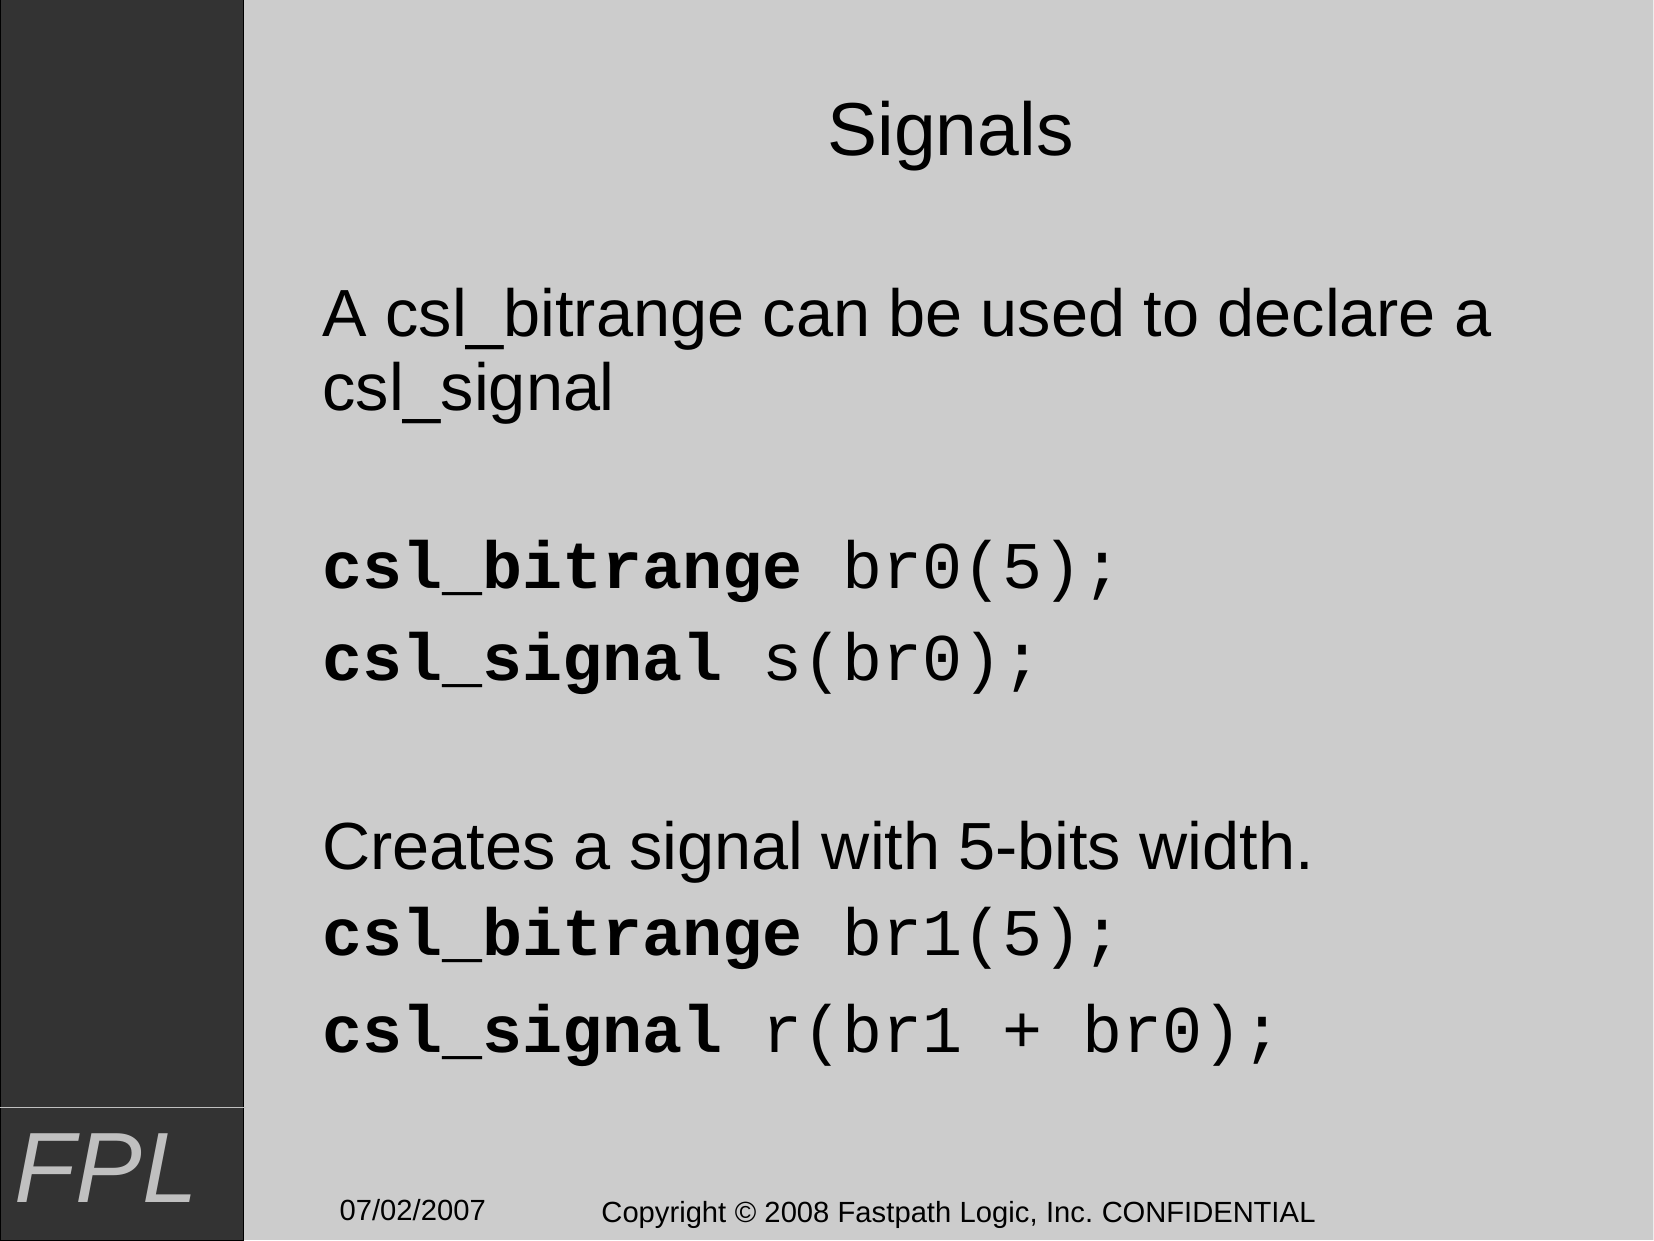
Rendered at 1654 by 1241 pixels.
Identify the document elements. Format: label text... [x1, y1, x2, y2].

subtitle A csl_bitrange can be used to declare a csl_signal csl_bitrange br0(5); csl_signal s(br0); Creates a signal with 5-bits width. csl_bitrange br1(5); csl_signal r(br1 + br0); [322, 221, 1635, 1128]
title Signals [399, 22, 1502, 221]
